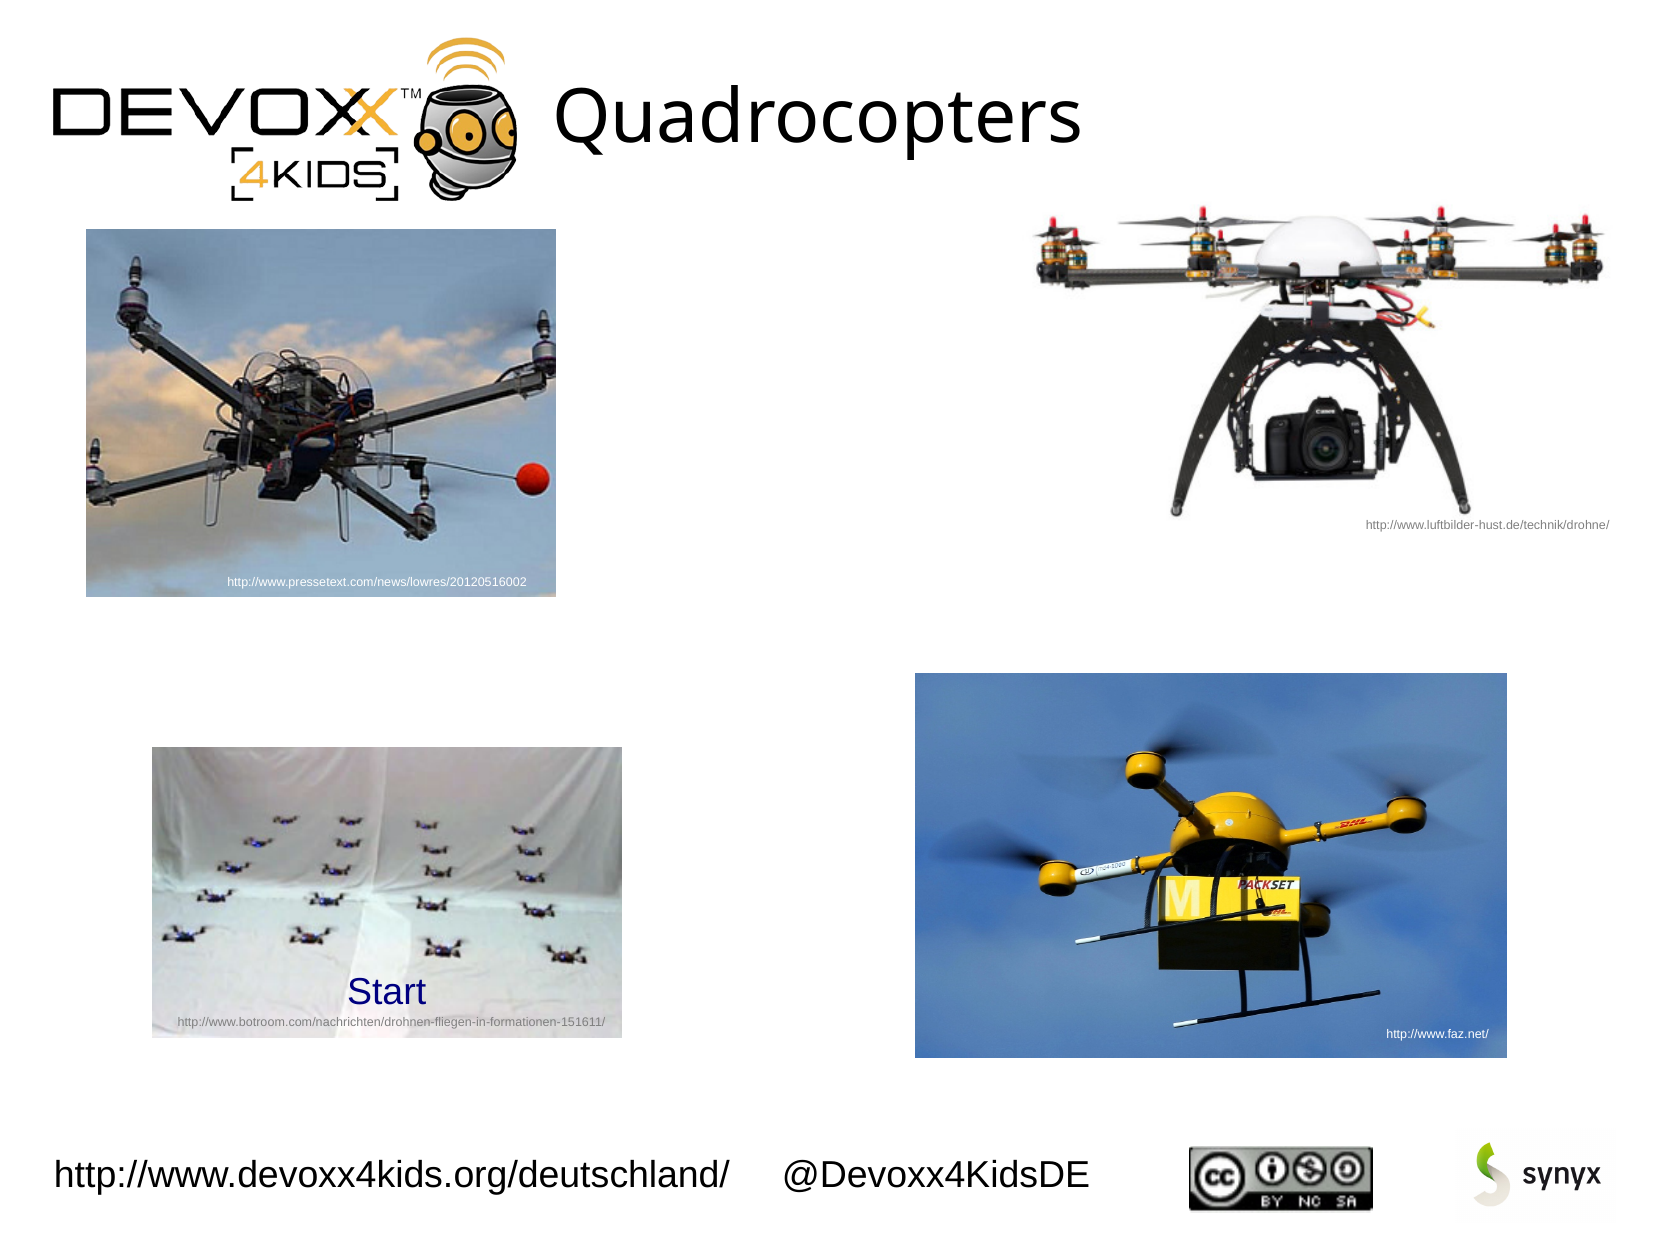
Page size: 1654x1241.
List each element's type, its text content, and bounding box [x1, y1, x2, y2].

title Quadrocopters [537, 60, 1595, 302]
picture [915, 673, 1507, 1058]
picture [86, 229, 556, 597]
picture [152, 1024, 162, 1038]
picture [1189, 1146, 1373, 1213]
text_box Start [152, 962, 622, 1024]
text_box http://www.pressetext.com/news/lowres/20120516002 [212, 567, 542, 597]
text_box http://www.faz.net/ [1371, 1019, 1524, 1058]
picture [1022, 173, 1613, 531]
picture [53, 37, 517, 201]
picture [1455, 1128, 1616, 1223]
picture [152, 747, 622, 962]
text_box http://www.luftbilder-hust.de/technik/drohne/ [1351, 510, 1625, 540]
text_box http://www.botroom.com/nachrichten/drohnen-fliegen-in-formationen-151611/ [162, 1007, 622, 1038]
